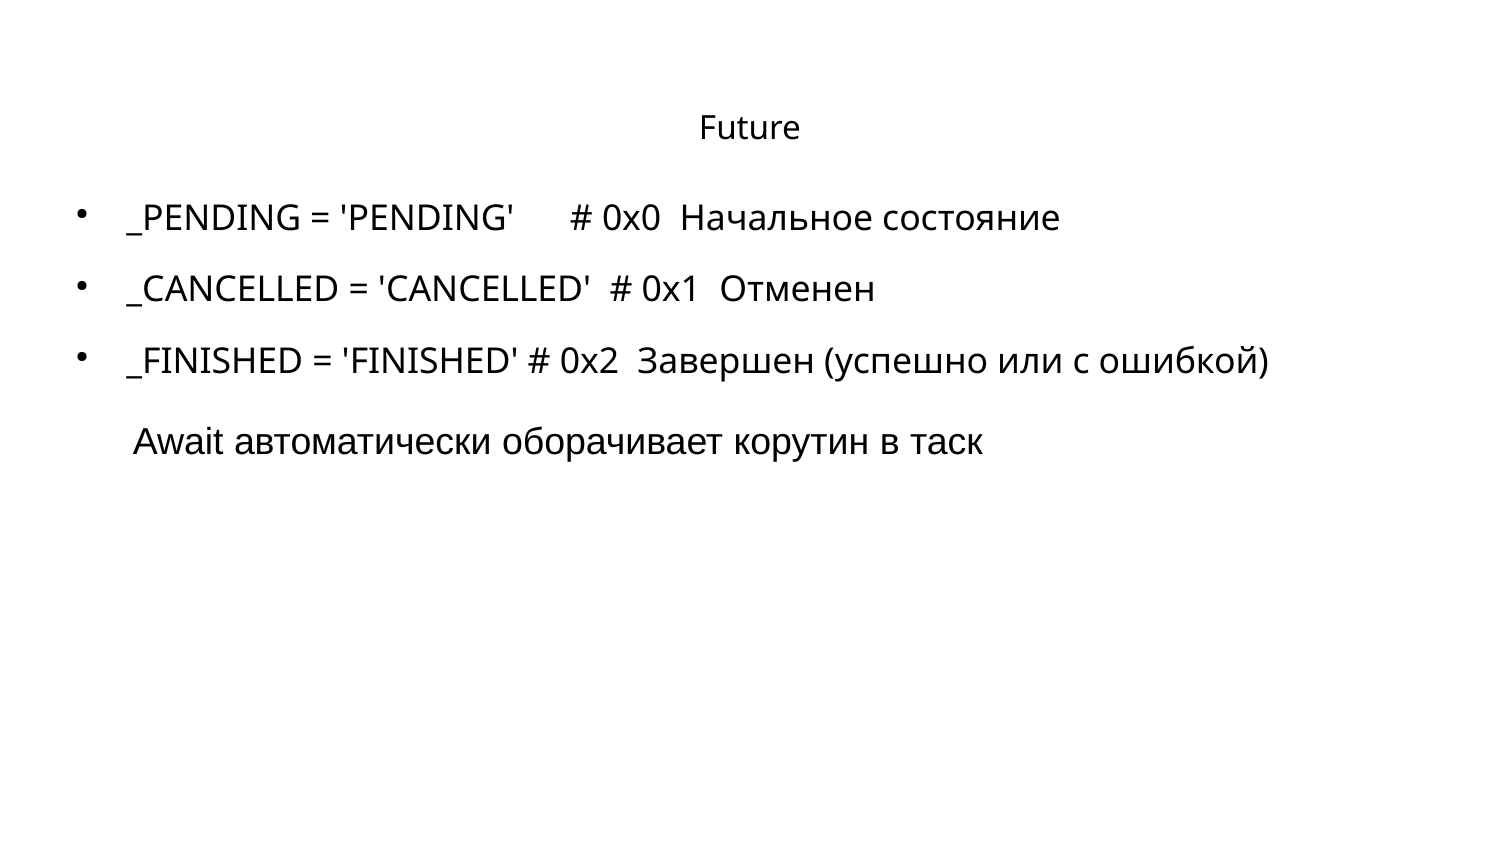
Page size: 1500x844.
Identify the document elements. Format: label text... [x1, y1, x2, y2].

text_box Await автоматически оборачивает корутин в таск [118, 413, 999, 471]
list _PENDING = 'PENDING' # 0x0 Начальное состояние _CANCELLED = 'CANCELLED' # 0x1 Отменен _FINISHED = 'FINISHED' # 0x2 Завершен (успешно или с ошибкой) [59, 195, 1456, 384]
title Future [103, 44, 1397, 195]
